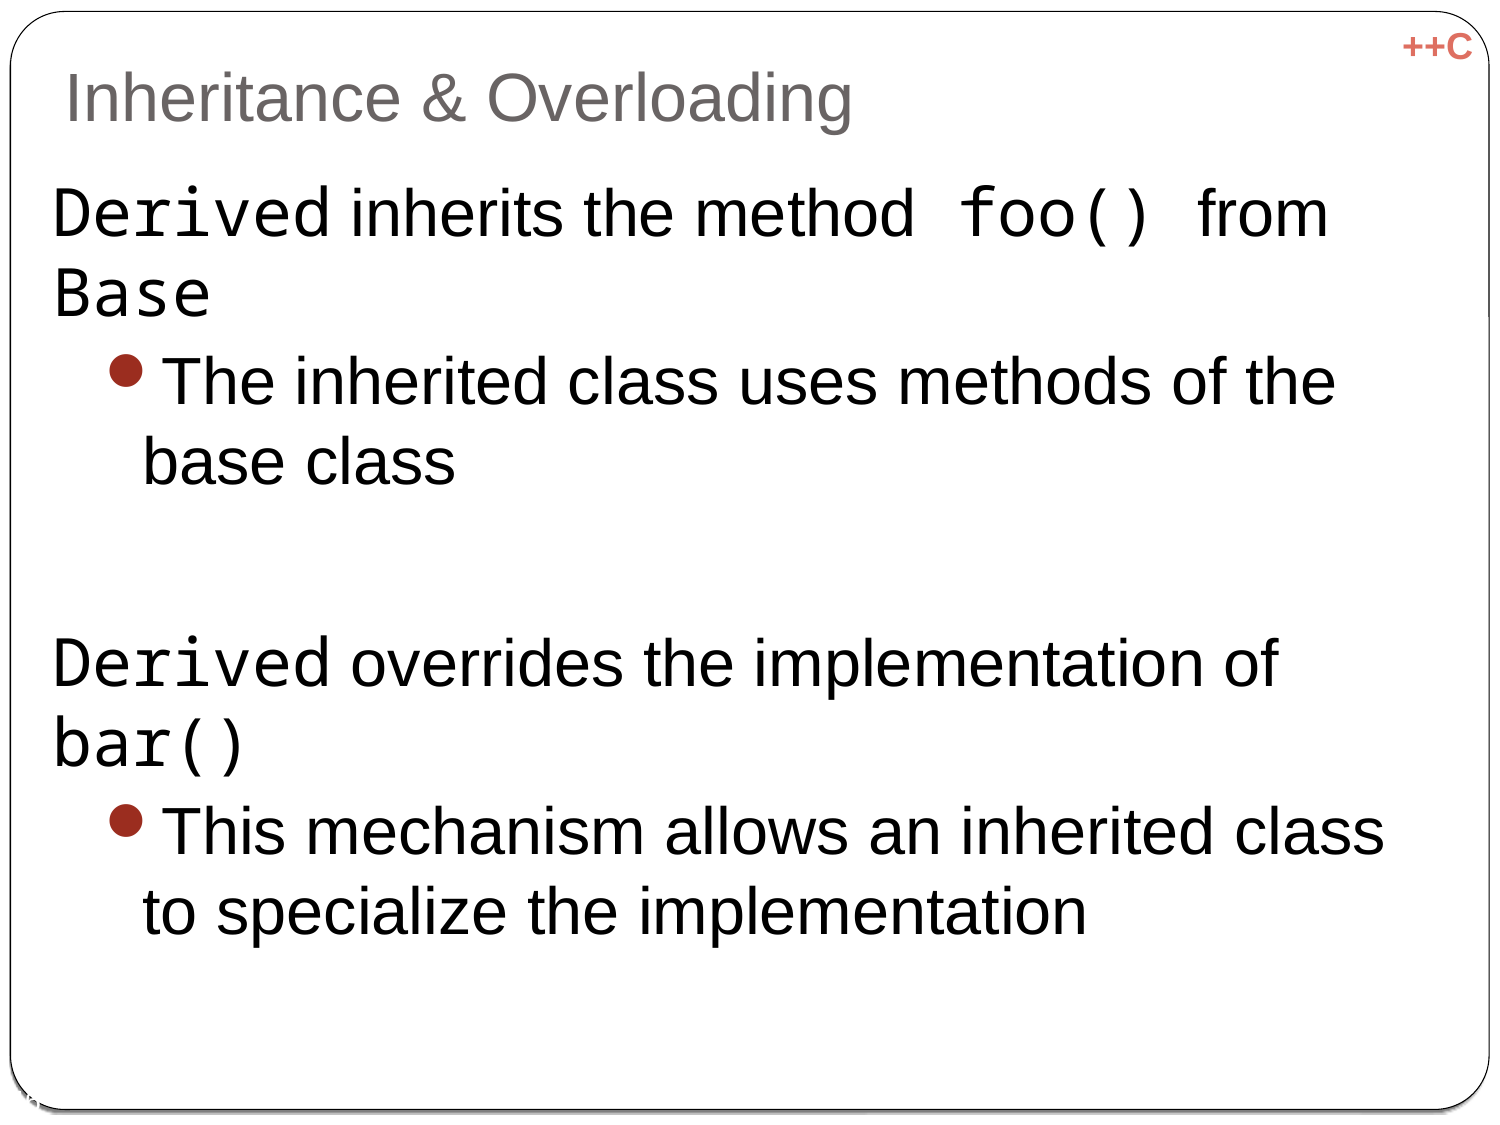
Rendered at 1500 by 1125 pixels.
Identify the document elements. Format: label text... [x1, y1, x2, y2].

list Derived inherits the method foo() from Base The inherited class uses methods of the base class Derived overrides the implementation of bar() This mechanism allows an inherited class to specialize the implementation [37, 162, 1463, 1088]
slide_number <number> [0, 1074, 50, 1125]
title Inheritance & Overloading [50, 45, 1450, 150]
